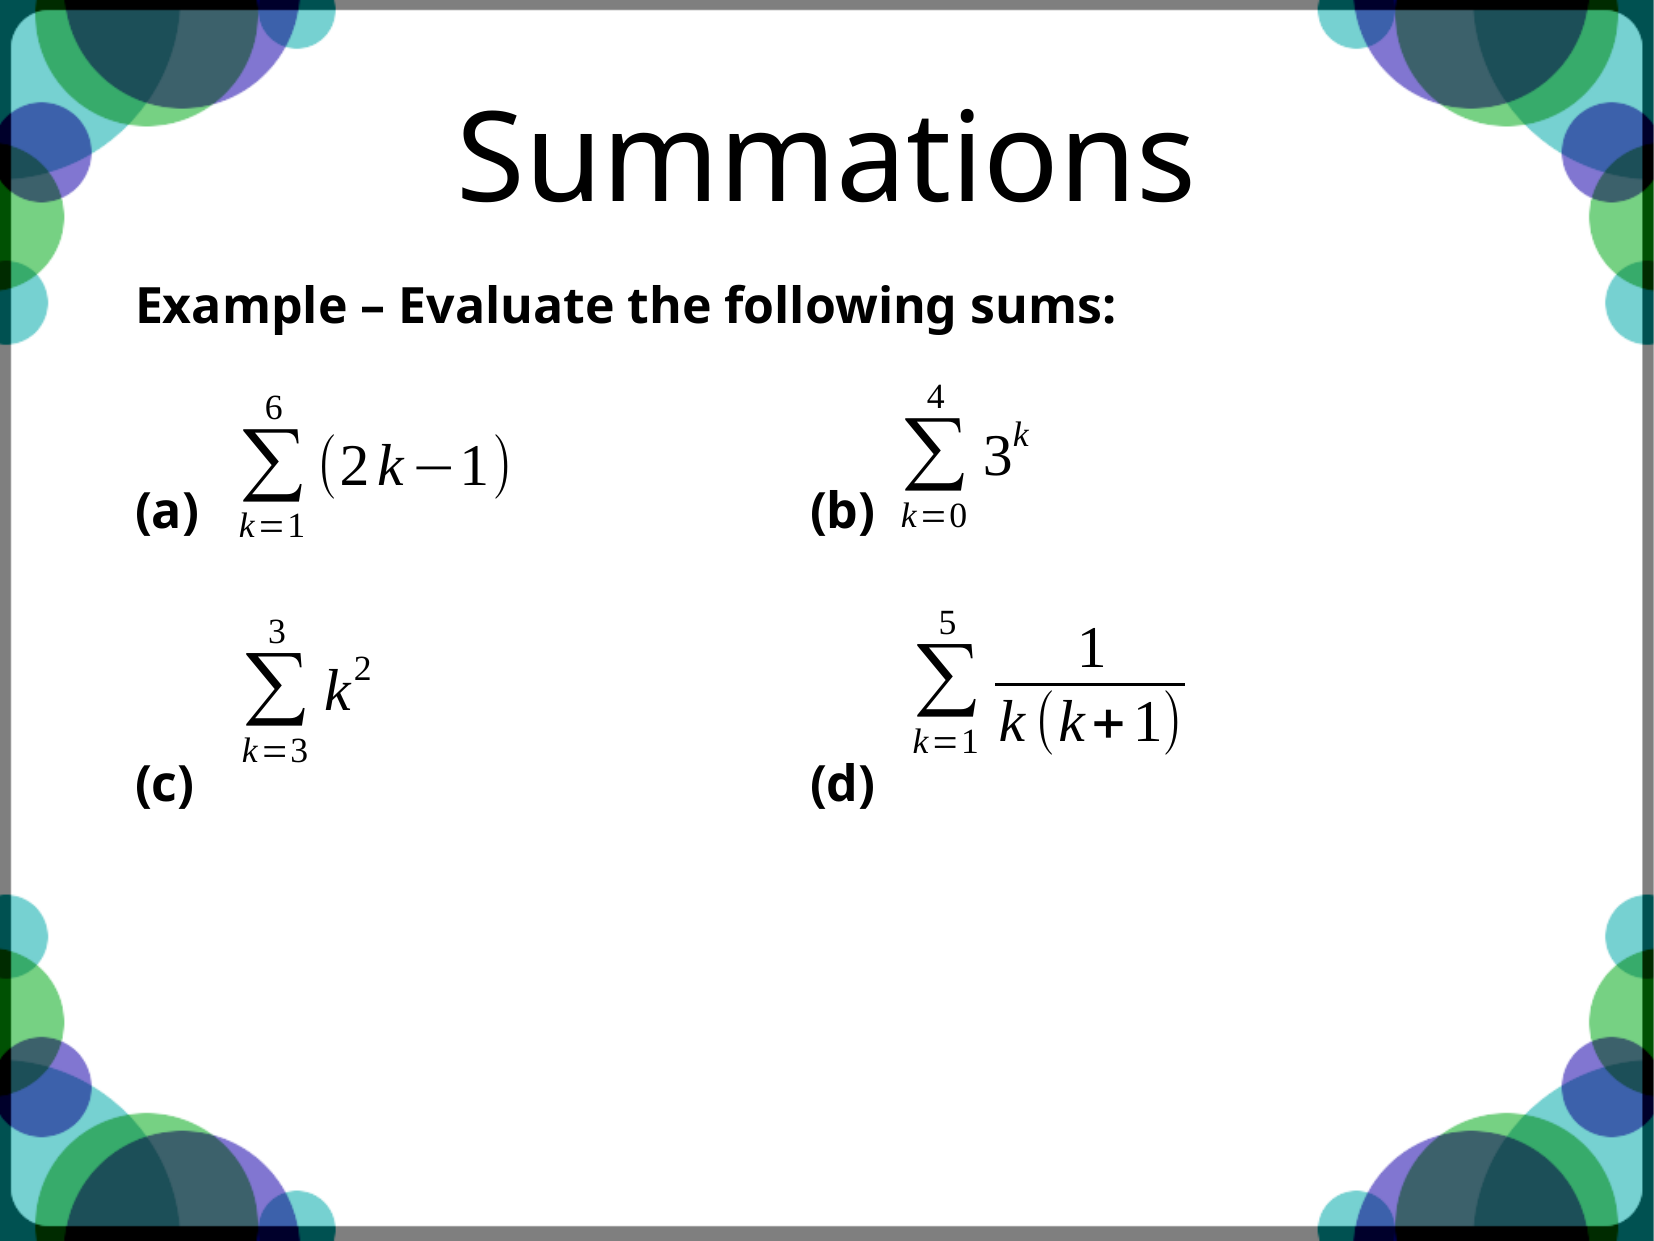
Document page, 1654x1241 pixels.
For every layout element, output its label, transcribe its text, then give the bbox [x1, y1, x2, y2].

picture [0, 0, 1654, 1241]
chart [897, 601, 1203, 761]
text_box Example – Evaluate the following sums: (a) (b) (c) (d) [135, 270, 1531, 943]
chart [223, 385, 526, 546]
chart [885, 375, 1047, 536]
title Summations [82, 49, 1571, 257]
chart [227, 610, 388, 770]
